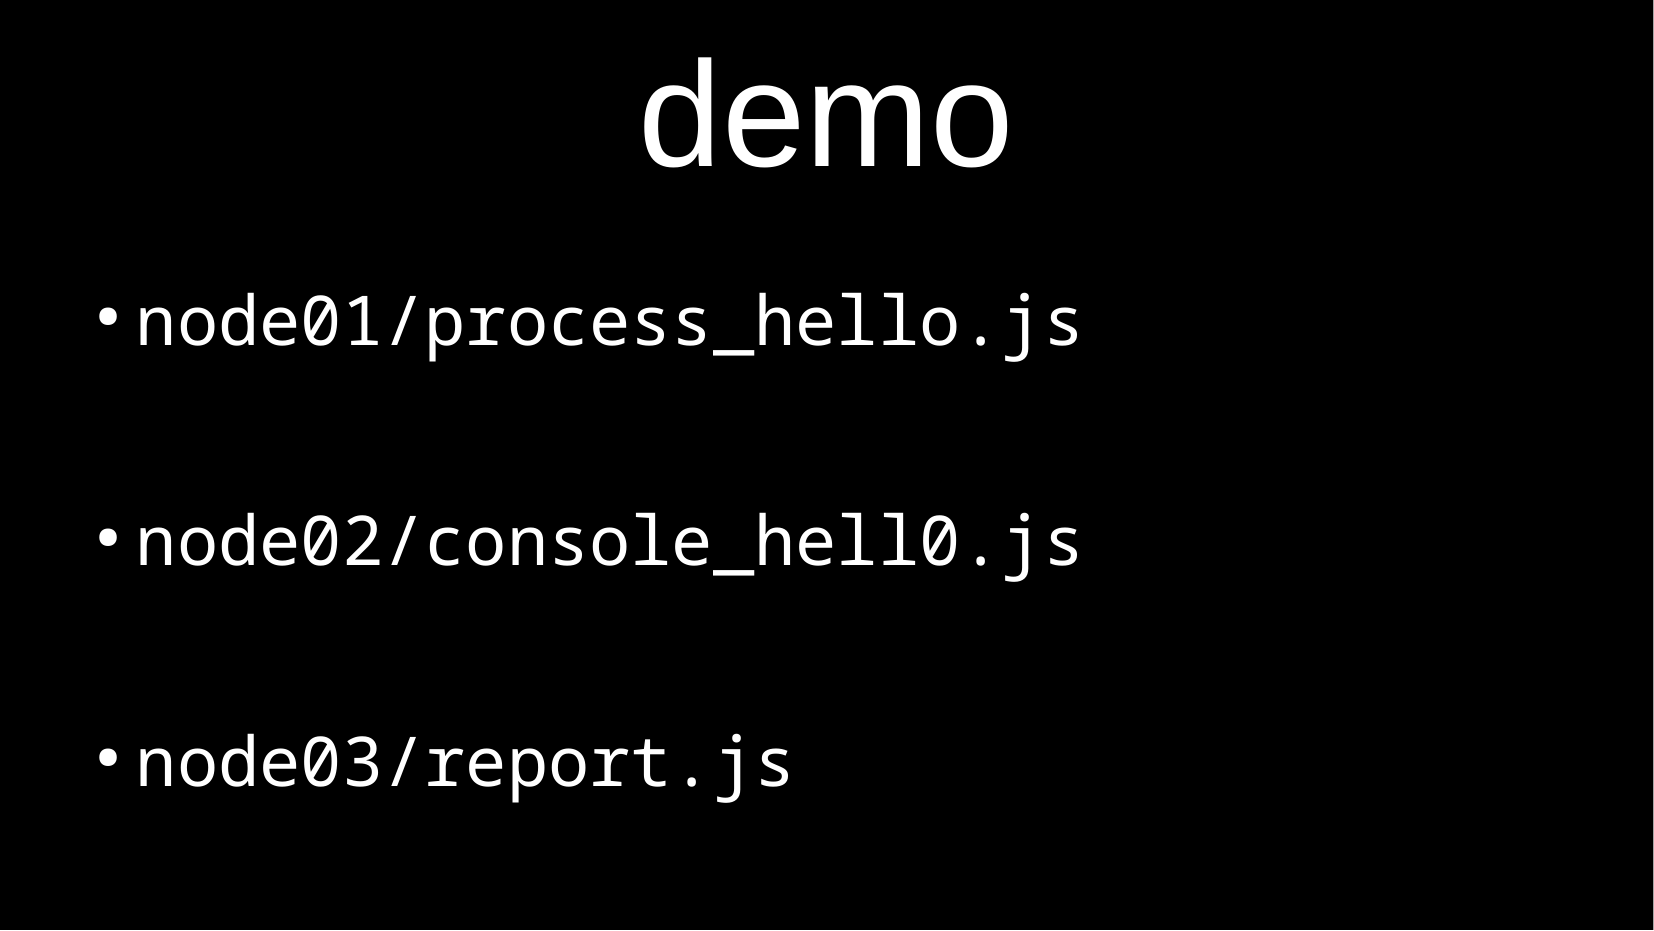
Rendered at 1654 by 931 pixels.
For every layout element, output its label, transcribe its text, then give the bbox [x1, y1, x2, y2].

list node01/process_hello.js node02/console_hell0.js node03/report.js [82, 271, 1571, 812]
title demo [82, 30, 1571, 199]
